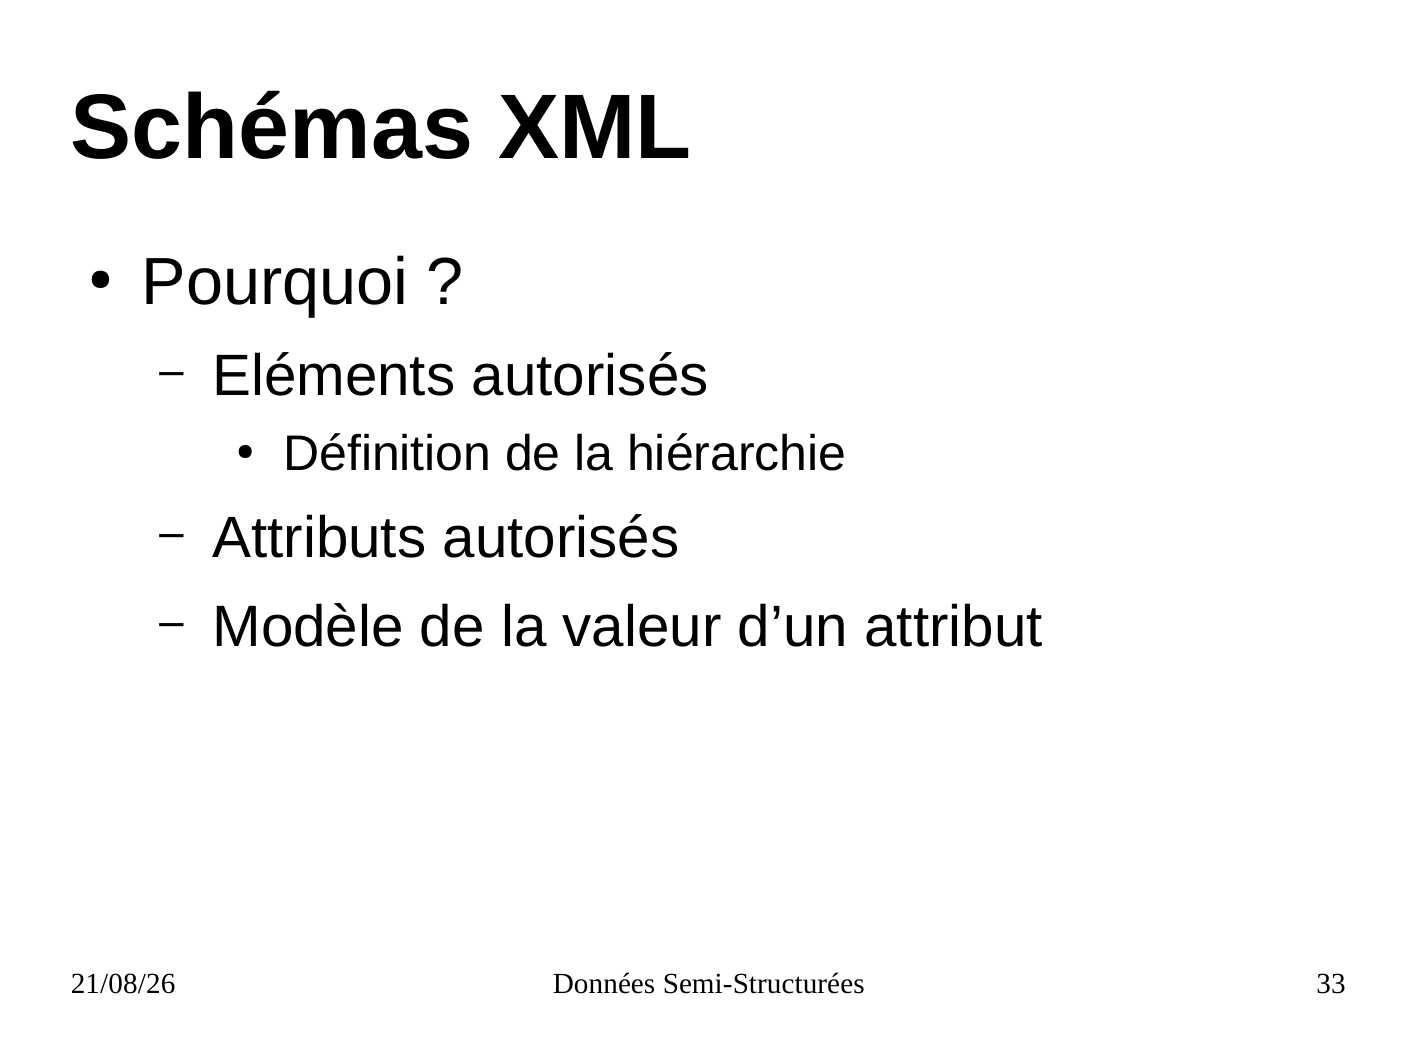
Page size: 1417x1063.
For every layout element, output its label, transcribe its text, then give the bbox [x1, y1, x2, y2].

title Schémas XML [70, 42, 1346, 212]
list Pourquoi ? Eléments autorisés Définition de la hiérarchie Attributs autorisés Modèle de la valeur d’un attribut [70, 244, 1346, 925]
